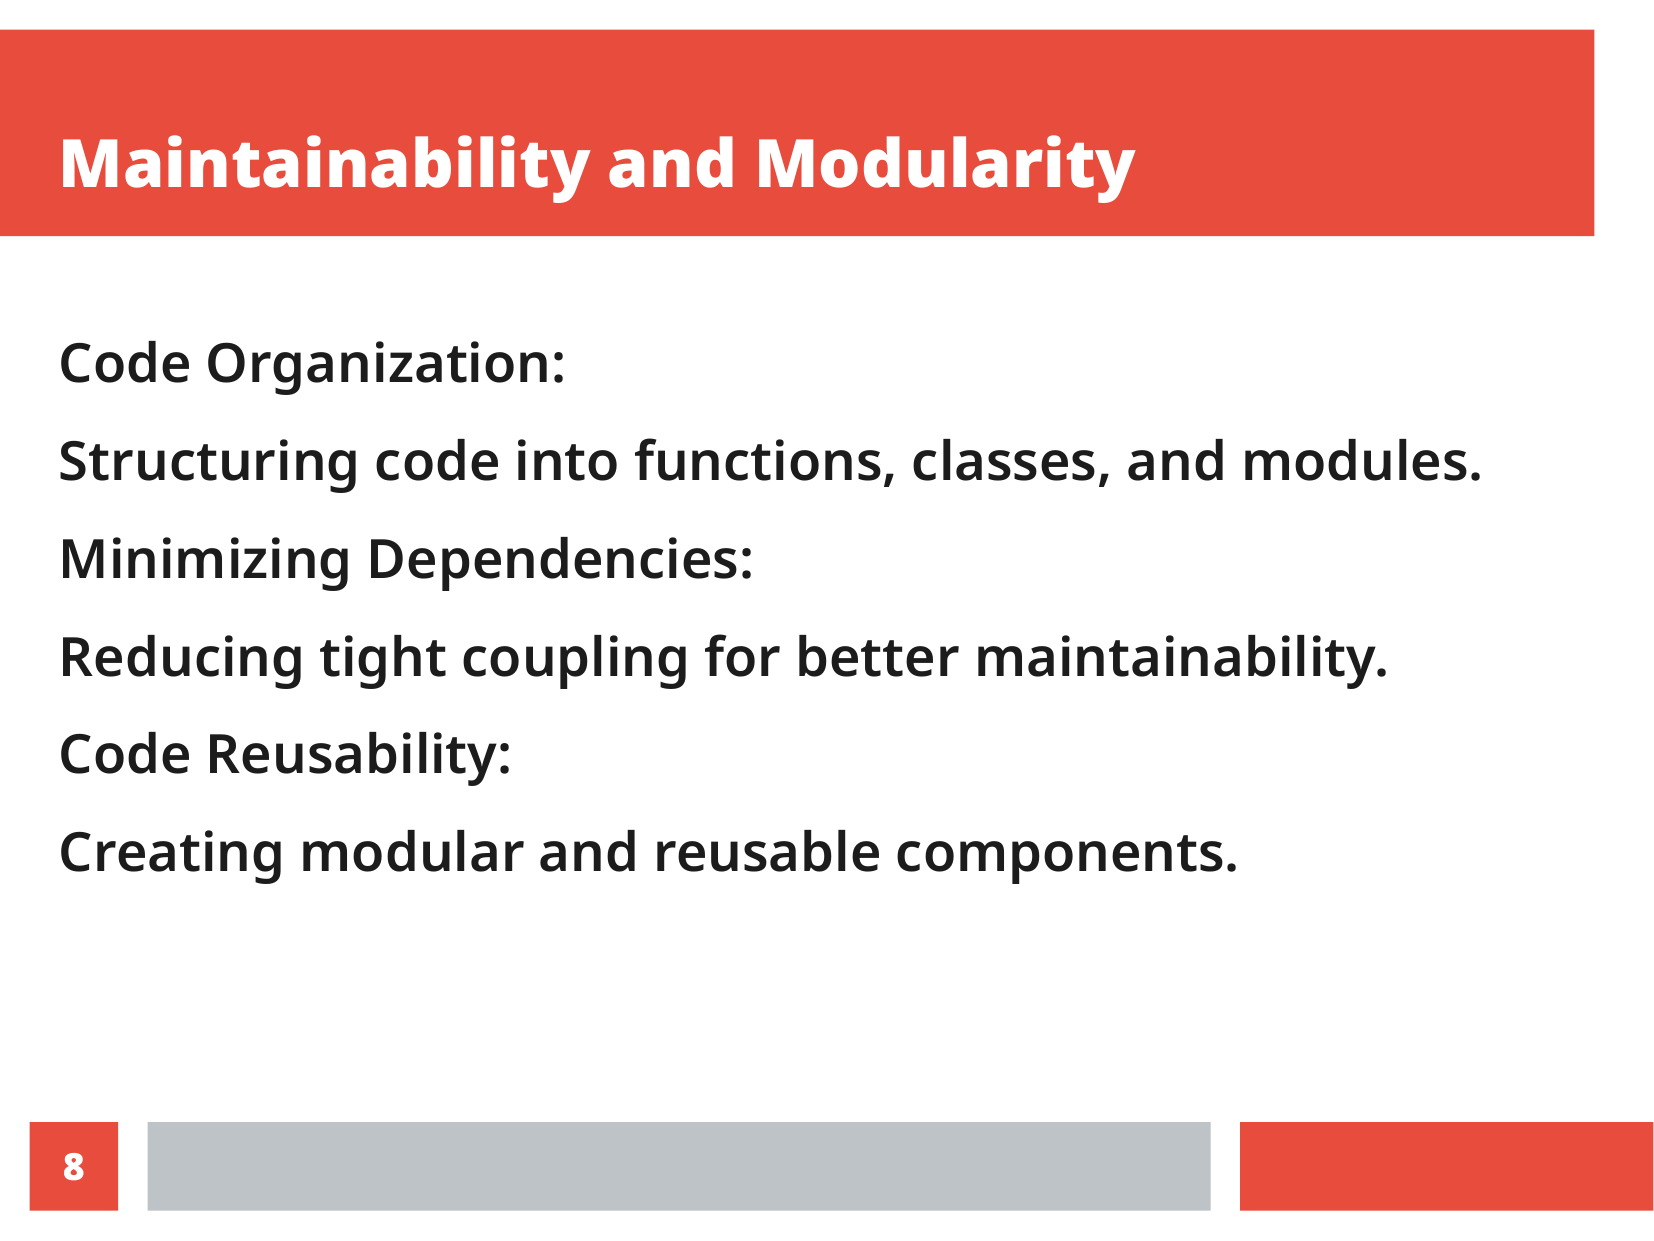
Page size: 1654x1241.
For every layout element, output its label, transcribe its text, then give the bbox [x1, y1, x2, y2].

title Maintainability and Modularity [59, 59, 1595, 207]
list Code Organization: Structuring code into functions, classes, and modules. Minimizing Dependencies: Reducing tight coupling for better maintainability. Code Reusability: Creating modular and reusable components. [59, 324, 1565, 1093]
